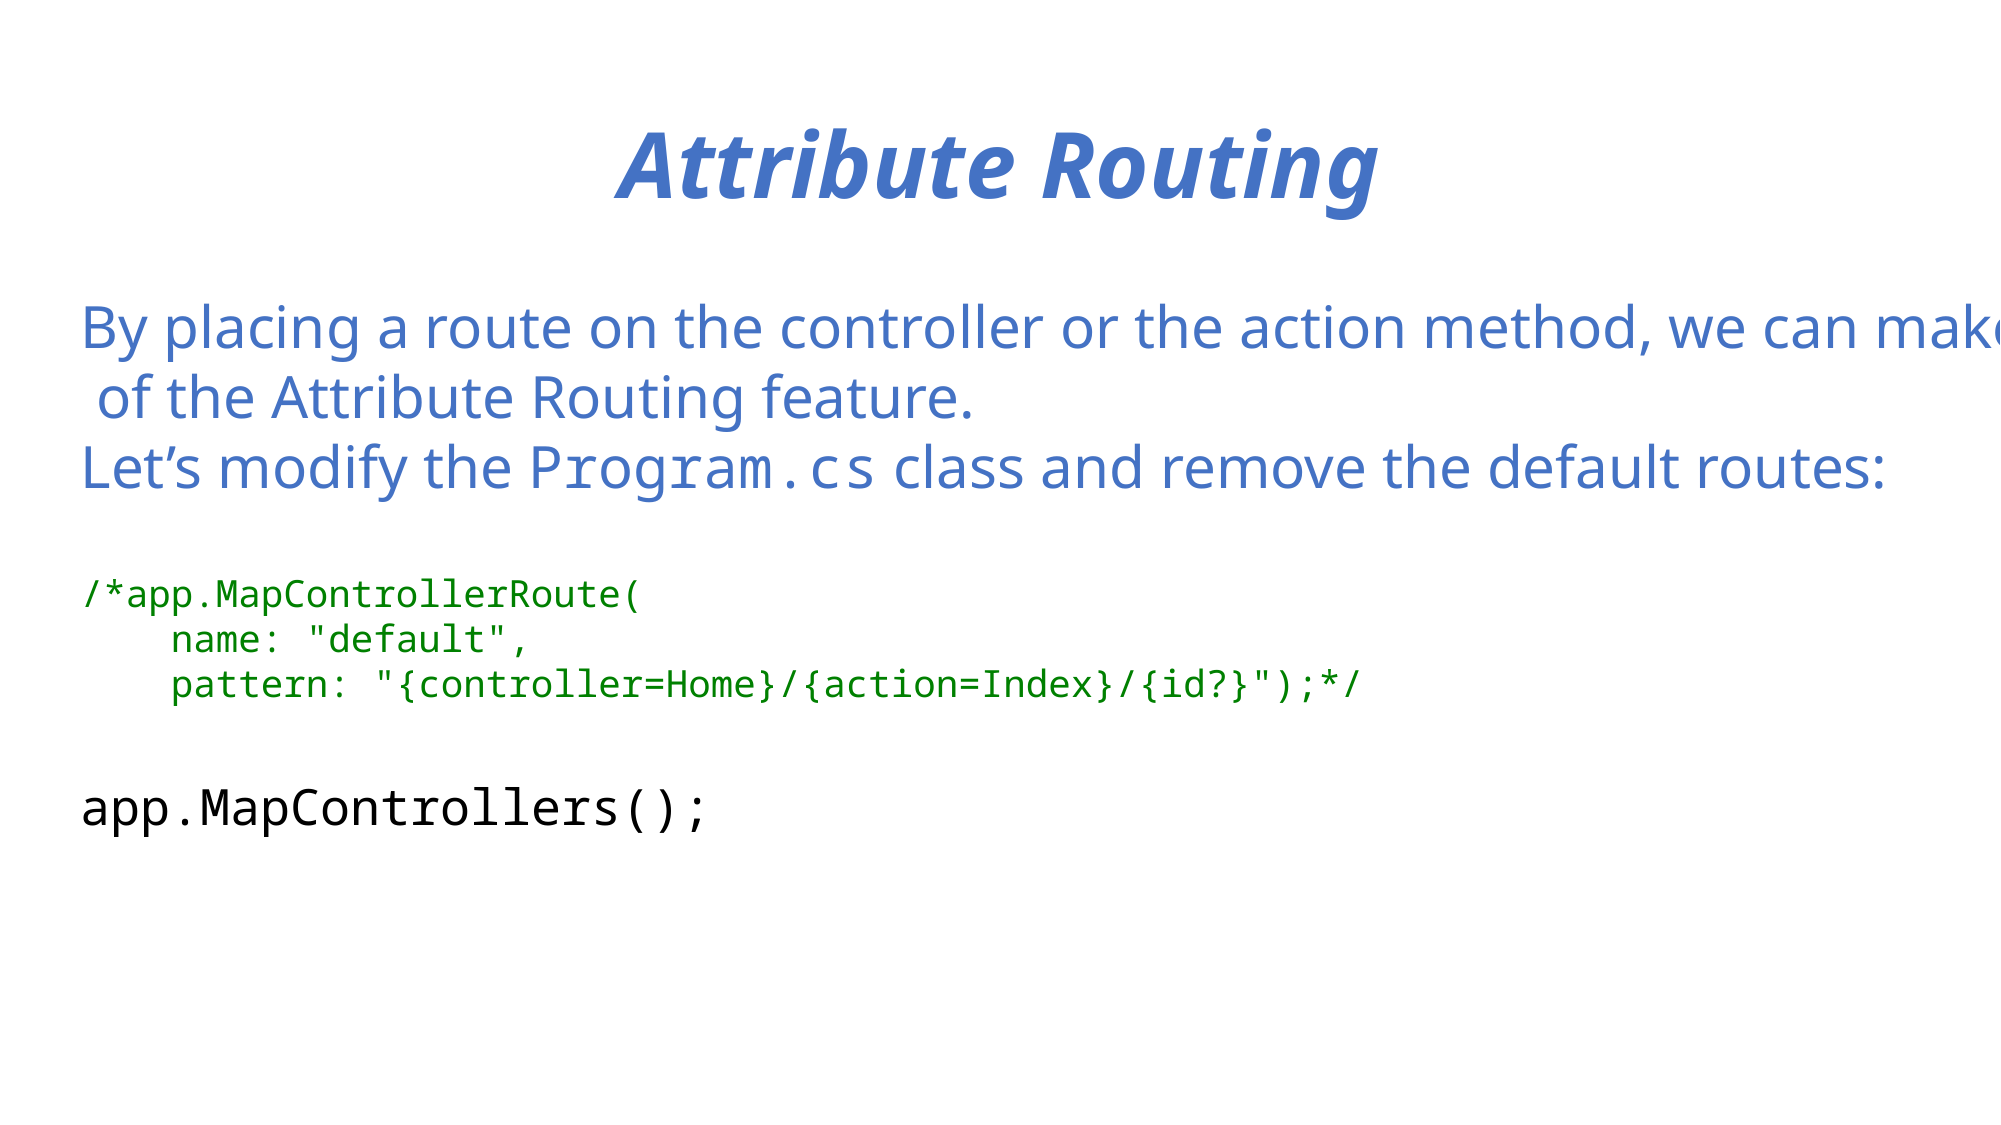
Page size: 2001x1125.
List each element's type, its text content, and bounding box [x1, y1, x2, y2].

text_box By placing a route on the controller or the action method, we can make use of the Attribute Routing feature. Let’s modify the Program.cs class and remove the default routes: /*app.MapControllerRoute( name: "default", pattern: "{controller=Home}/{action=Index}/{id?}");*/ app.MapControllers(); [81, 290, 2000, 835]
title Attribute Routing [137, 59, 1863, 278]
